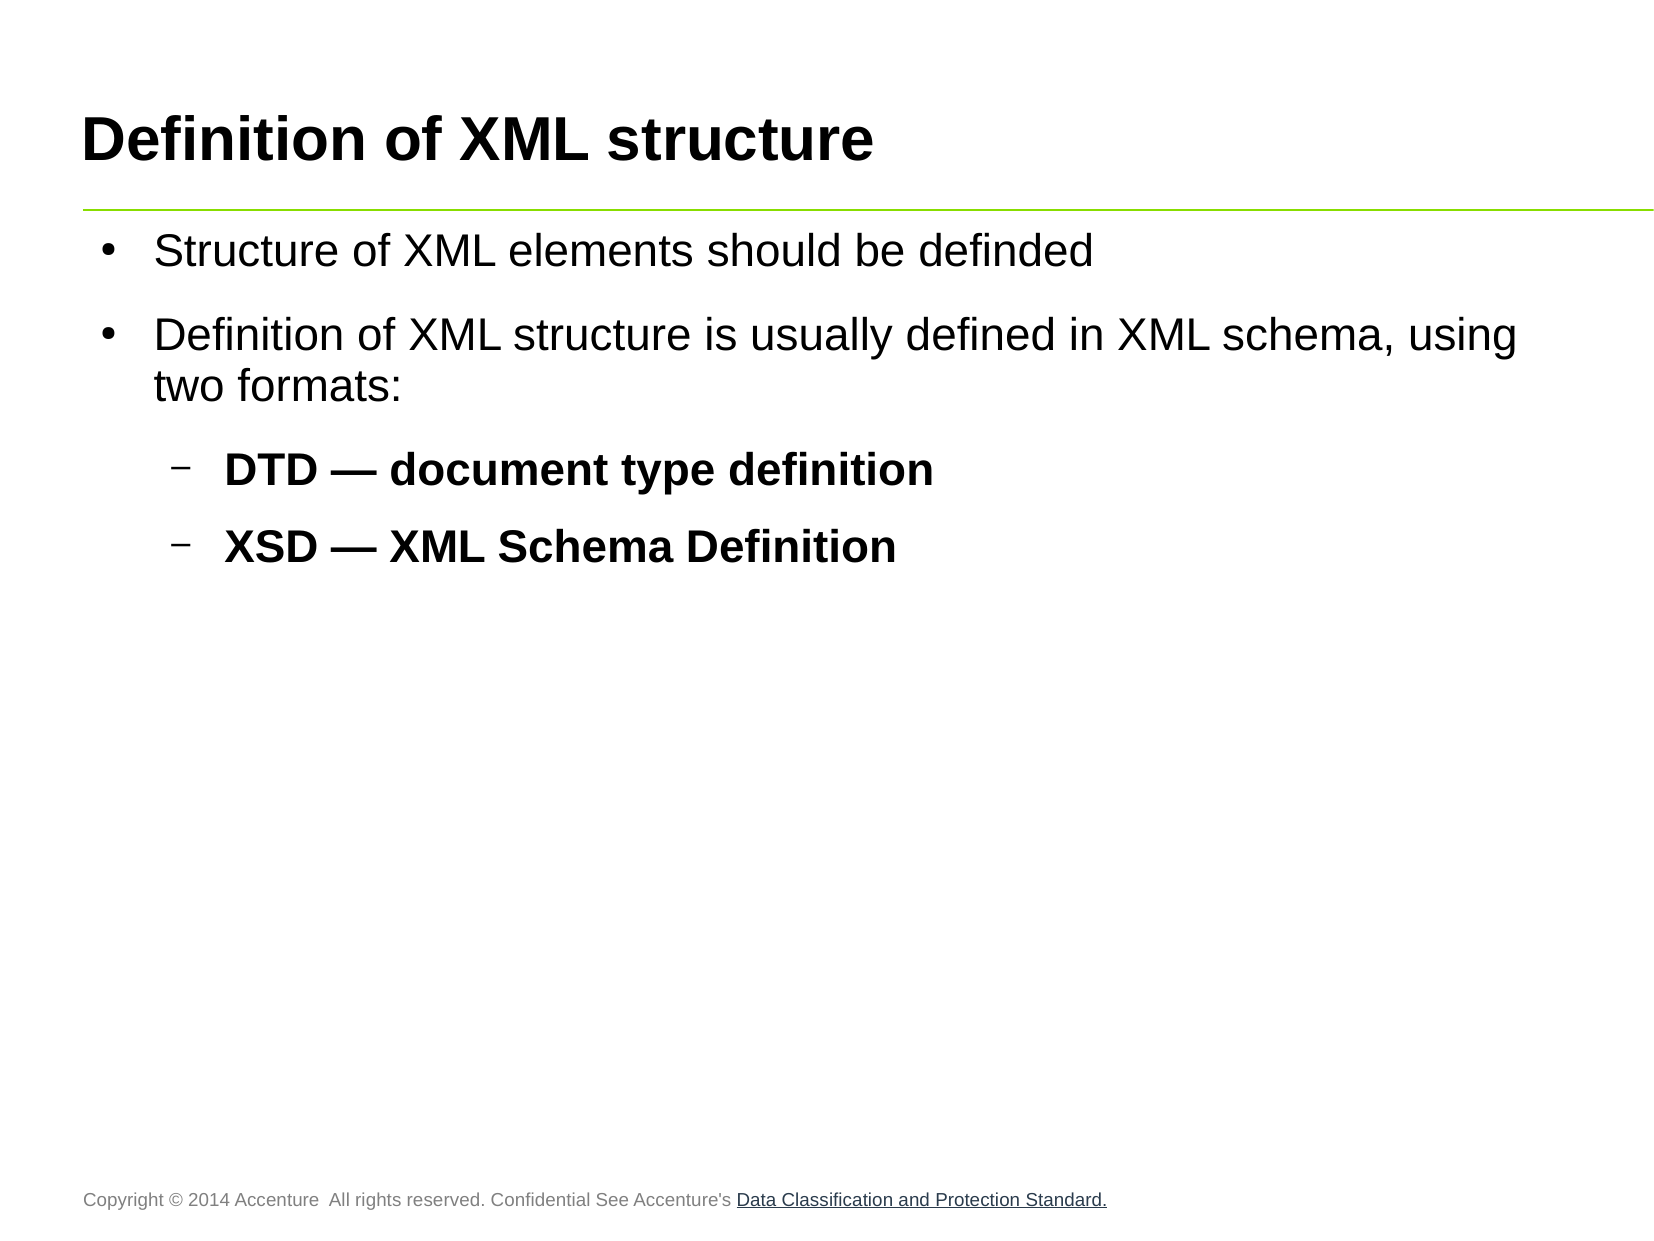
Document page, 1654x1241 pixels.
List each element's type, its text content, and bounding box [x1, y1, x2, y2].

list Structure of XML elements should be definded Definition of XML structure is usually defined in XML schema, using two formats: DTD — document type definition XSD — XML Schema Definition [82, 225, 1538, 1186]
title Definition of XML structure [81, 68, 1654, 211]
